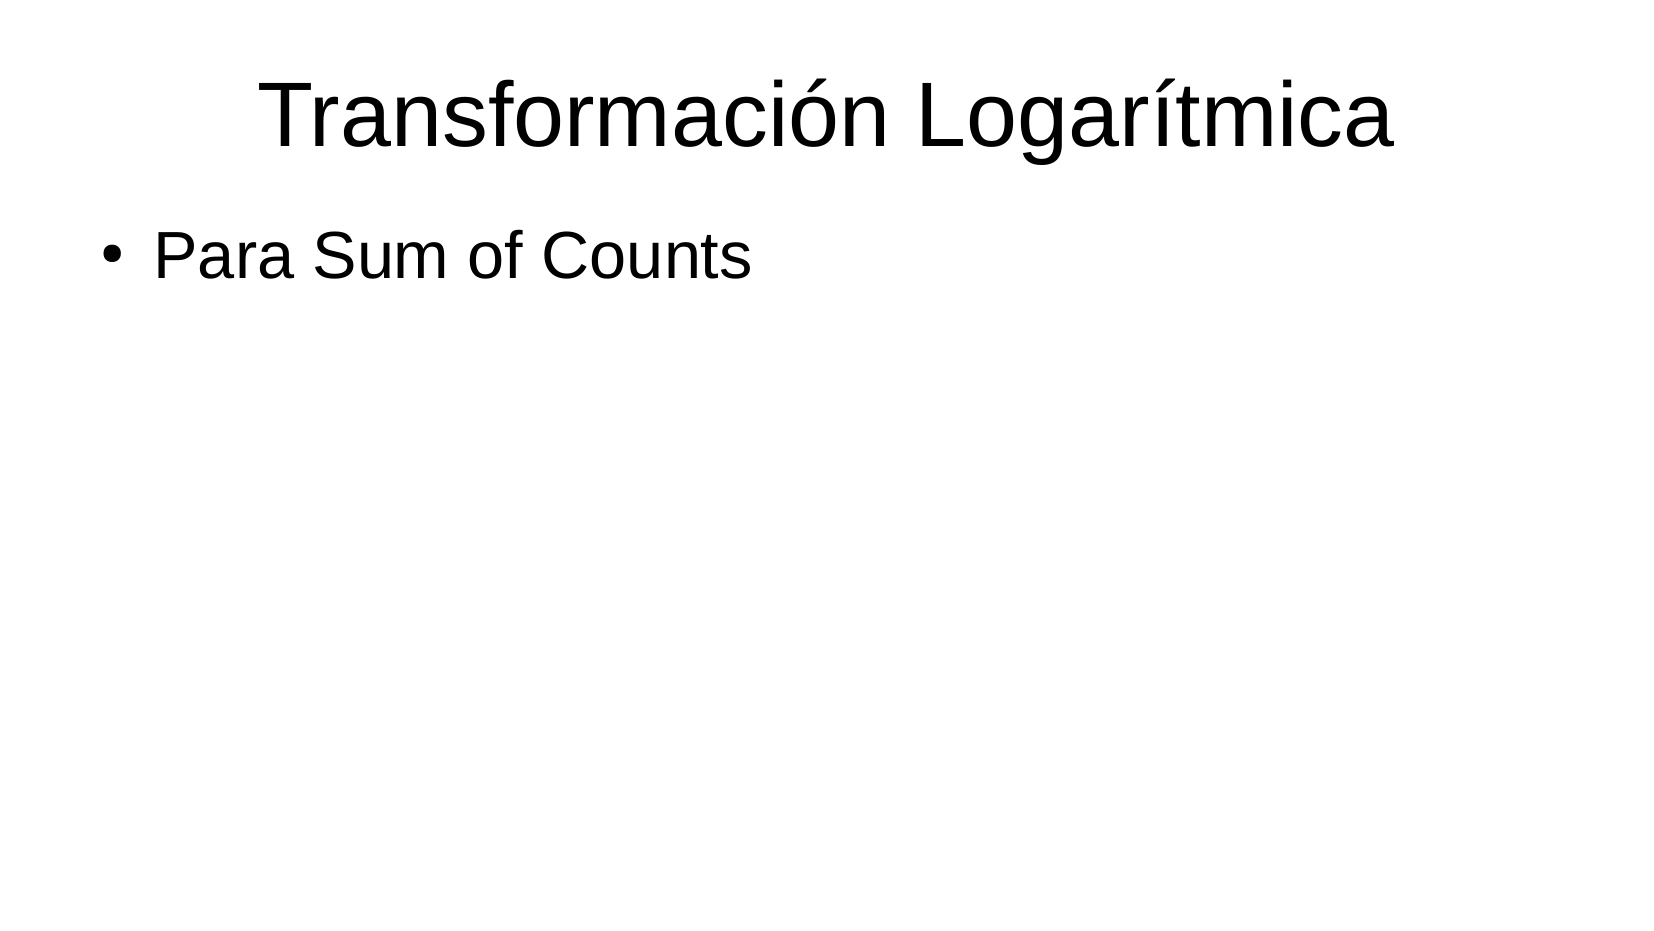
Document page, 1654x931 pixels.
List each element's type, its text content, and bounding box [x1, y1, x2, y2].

list Para Sum of Counts [82, 217, 1571, 758]
title Transformación Logarítmica [82, 37, 1571, 193]
